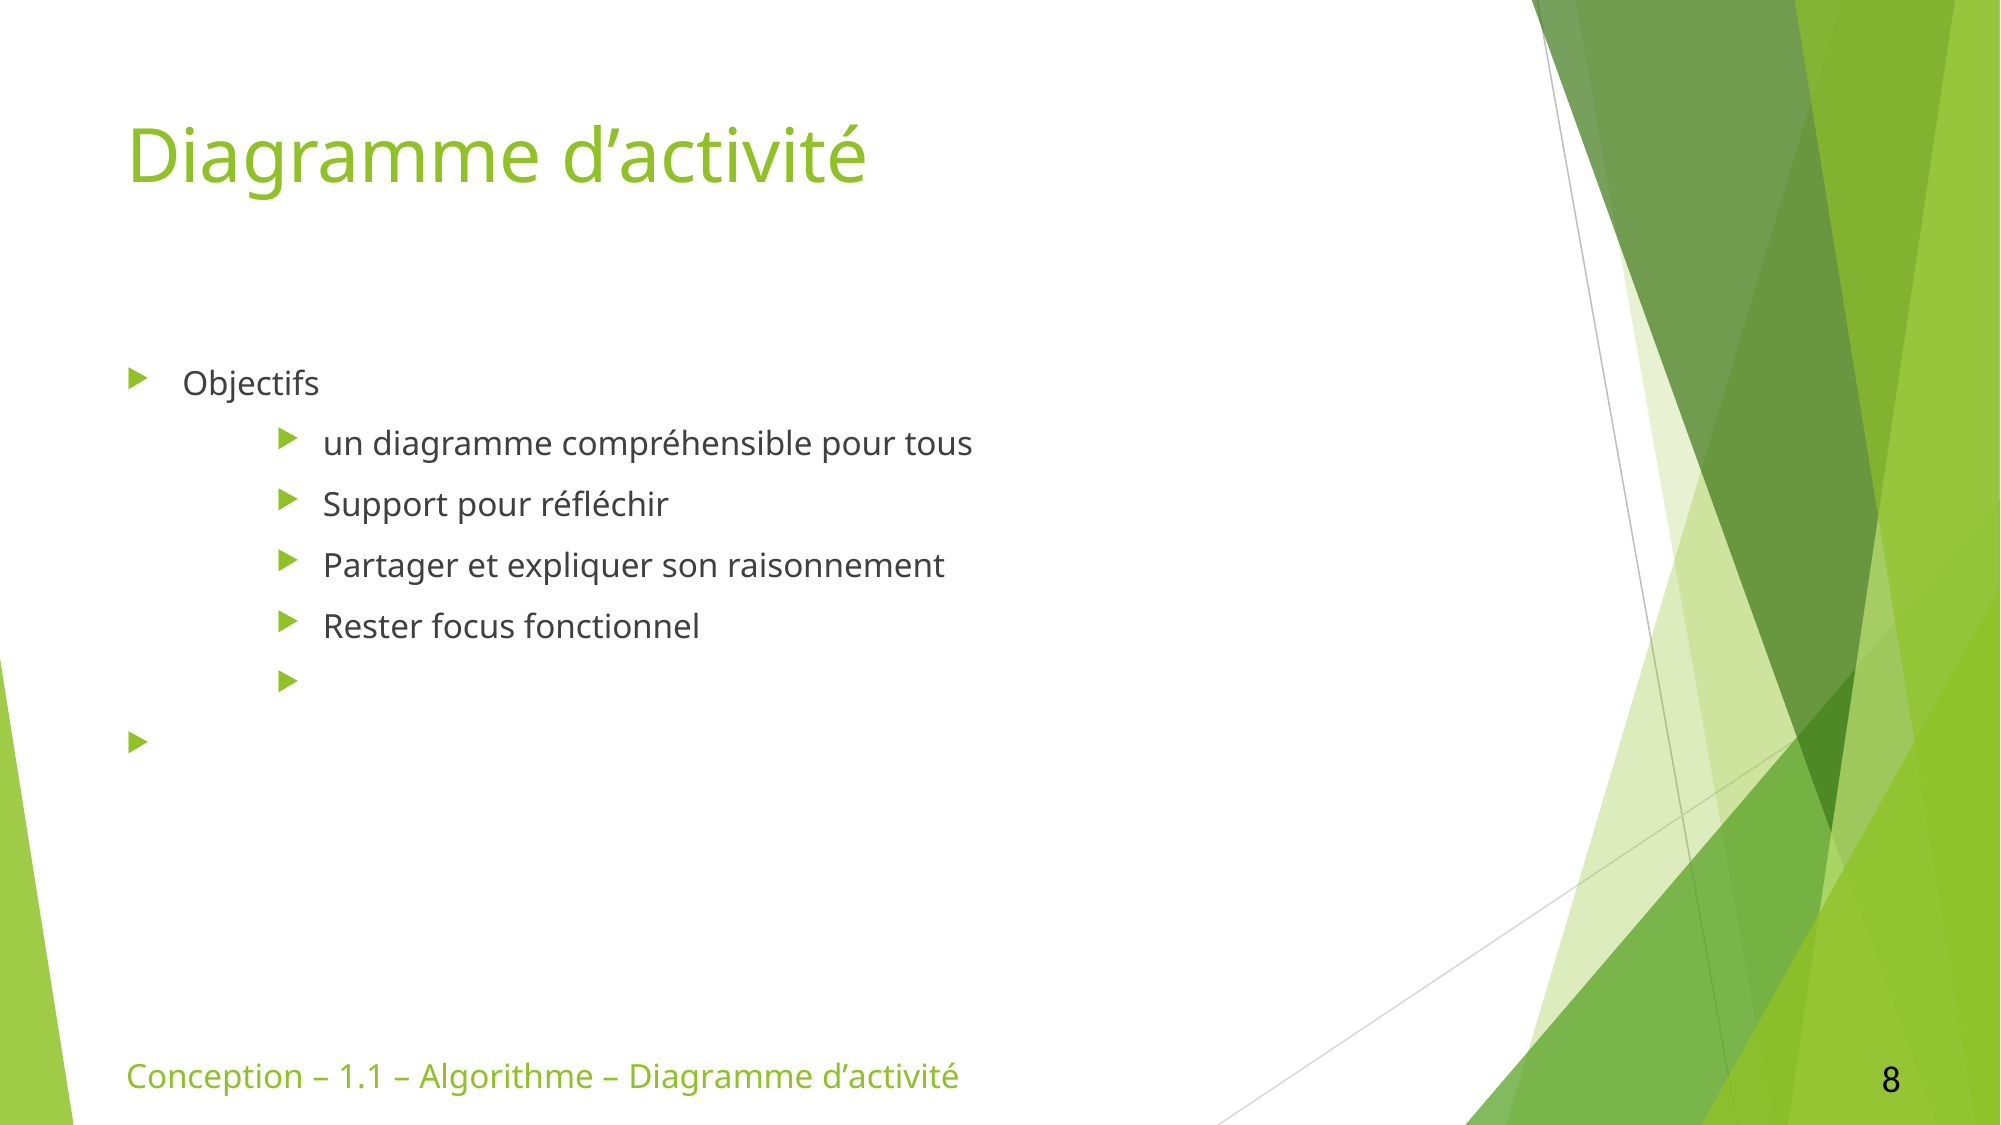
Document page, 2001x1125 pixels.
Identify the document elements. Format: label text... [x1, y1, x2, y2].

text_box [1866, 1047, 1979, 1108]
title Diagramme d’activité [111, 99, 1522, 317]
text_box Conception – 1.1 – Algorithme – Diagramme d’activité [111, 1047, 1094, 1109]
list Objectifs un diagramme compréhensible pour tous Support pour réfléchir Partager et expliquer son raisonnement Rester focus fonctionnel [111, 354, 1522, 992]
